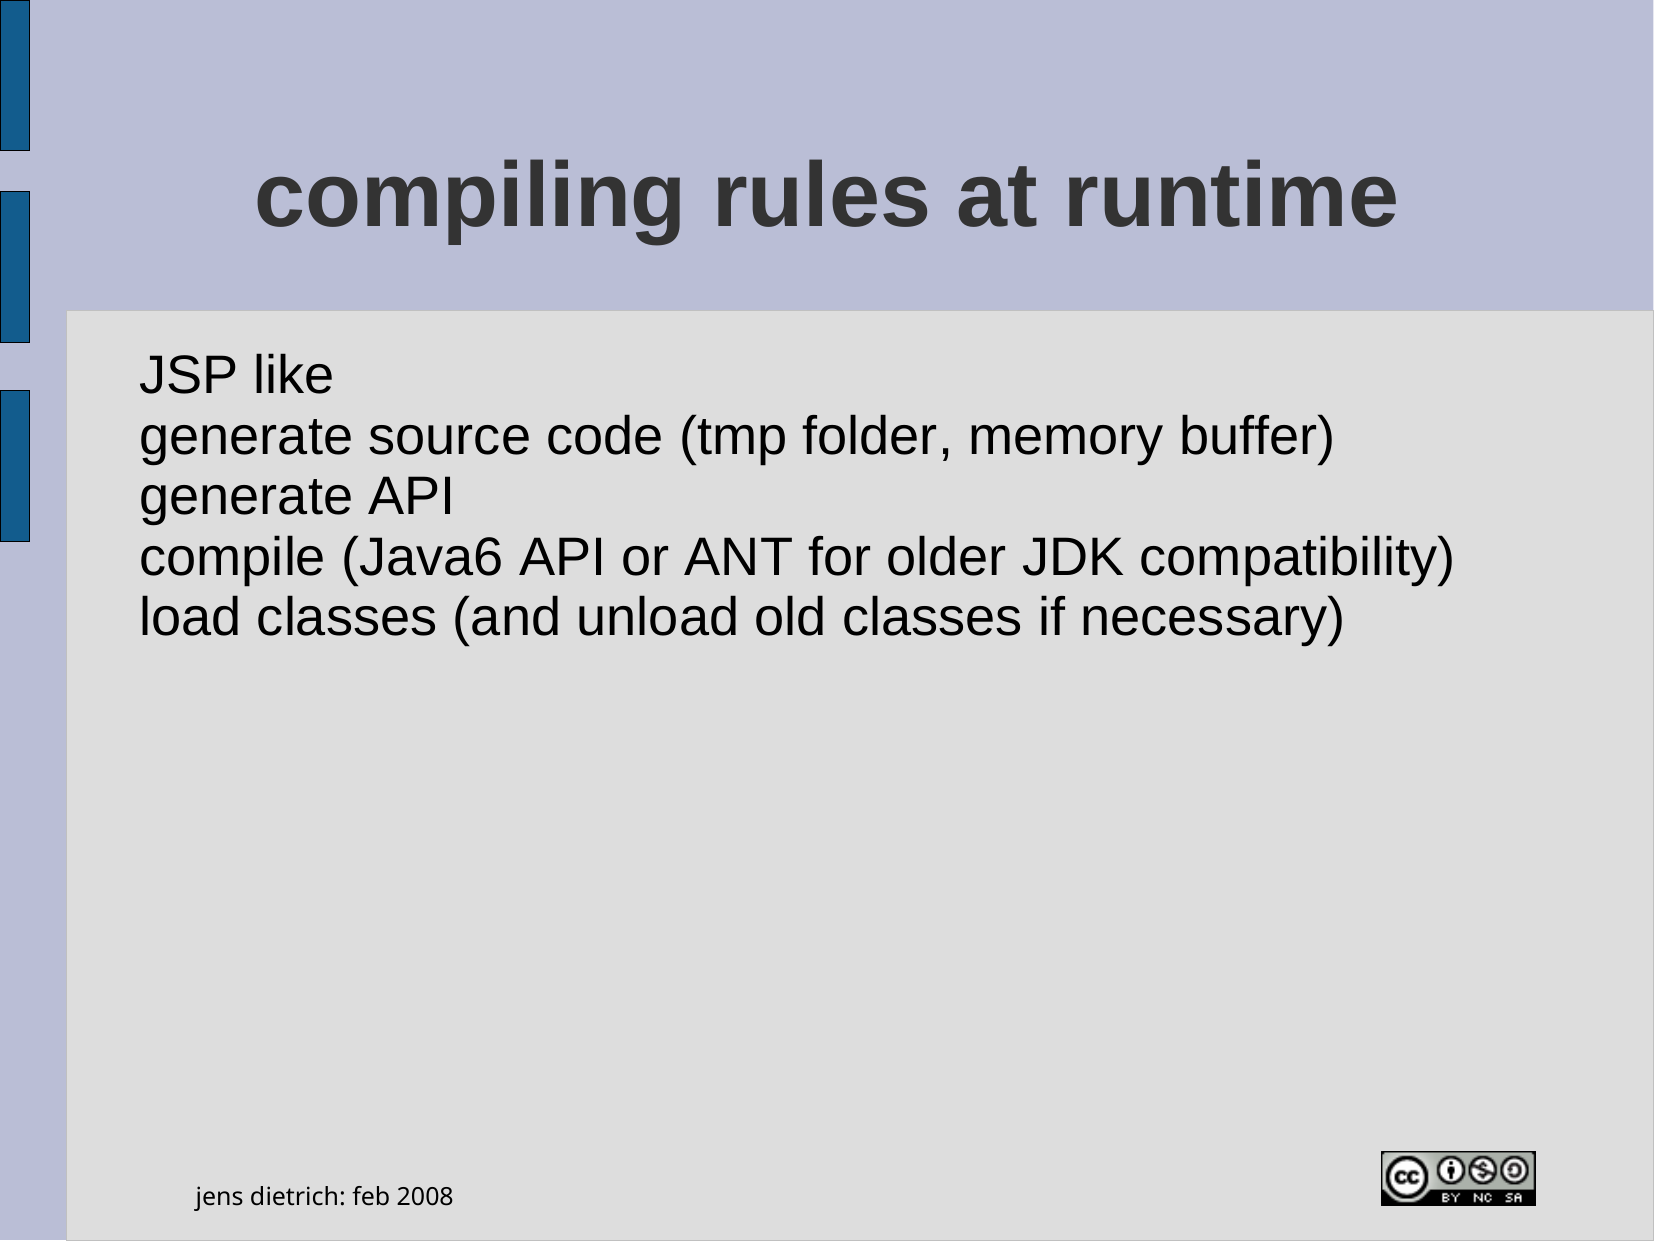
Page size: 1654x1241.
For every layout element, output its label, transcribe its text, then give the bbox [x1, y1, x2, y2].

picture [1381, 1151, 1536, 1206]
list JSP like generate source code (tmp folder, memory buffer) generate API compile (Java6 API or ANT for older JDK compatibility) load classes (and unload old classes if necessary) [121, 344, 1534, 1127]
title compiling rules at runtime [121, 91, 1534, 299]
